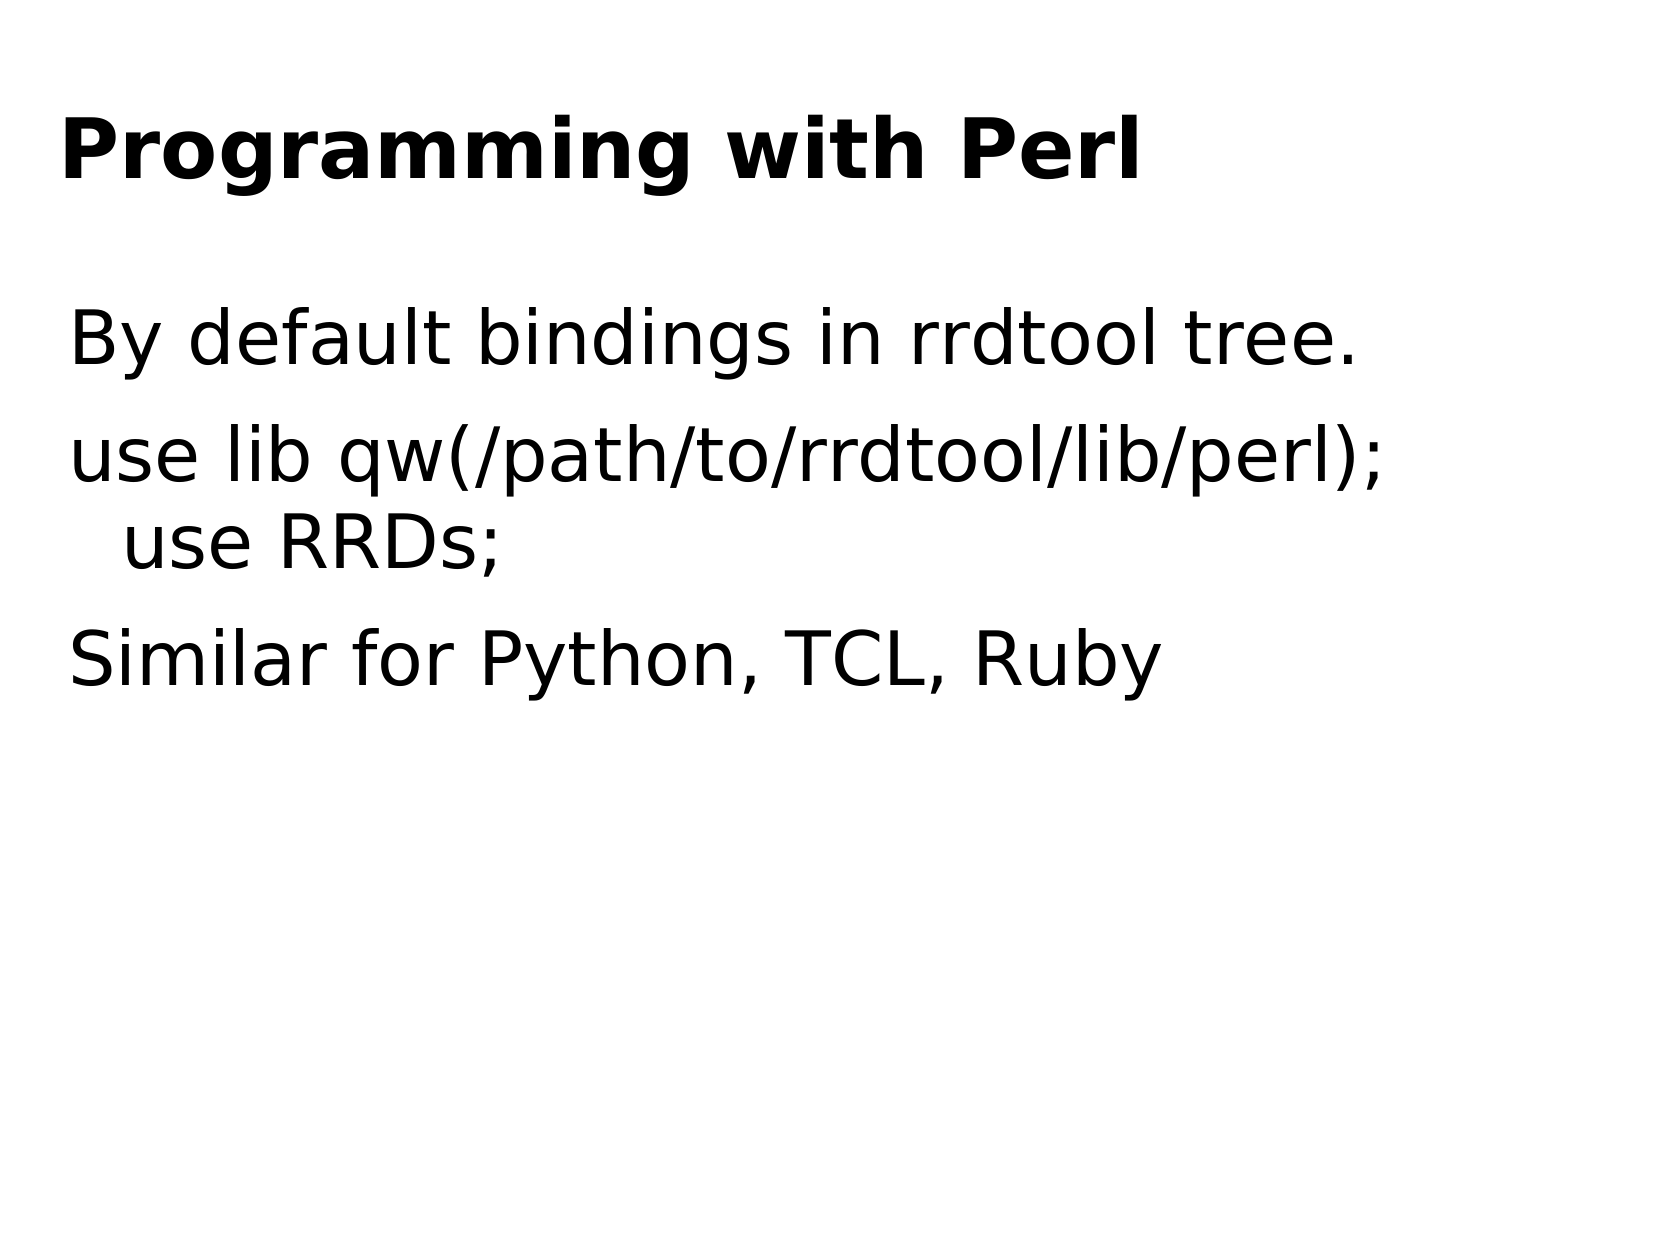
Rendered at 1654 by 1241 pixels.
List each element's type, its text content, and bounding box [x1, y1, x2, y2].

list By default bindings in rrdtool tree. use lib qw(/path/to/rrdtool/lib/perl); use RRDs; Similar for Python, TCL, Ruby [50, 295, 1571, 1099]
title Programming with Perl [59, 75, 1607, 225]
